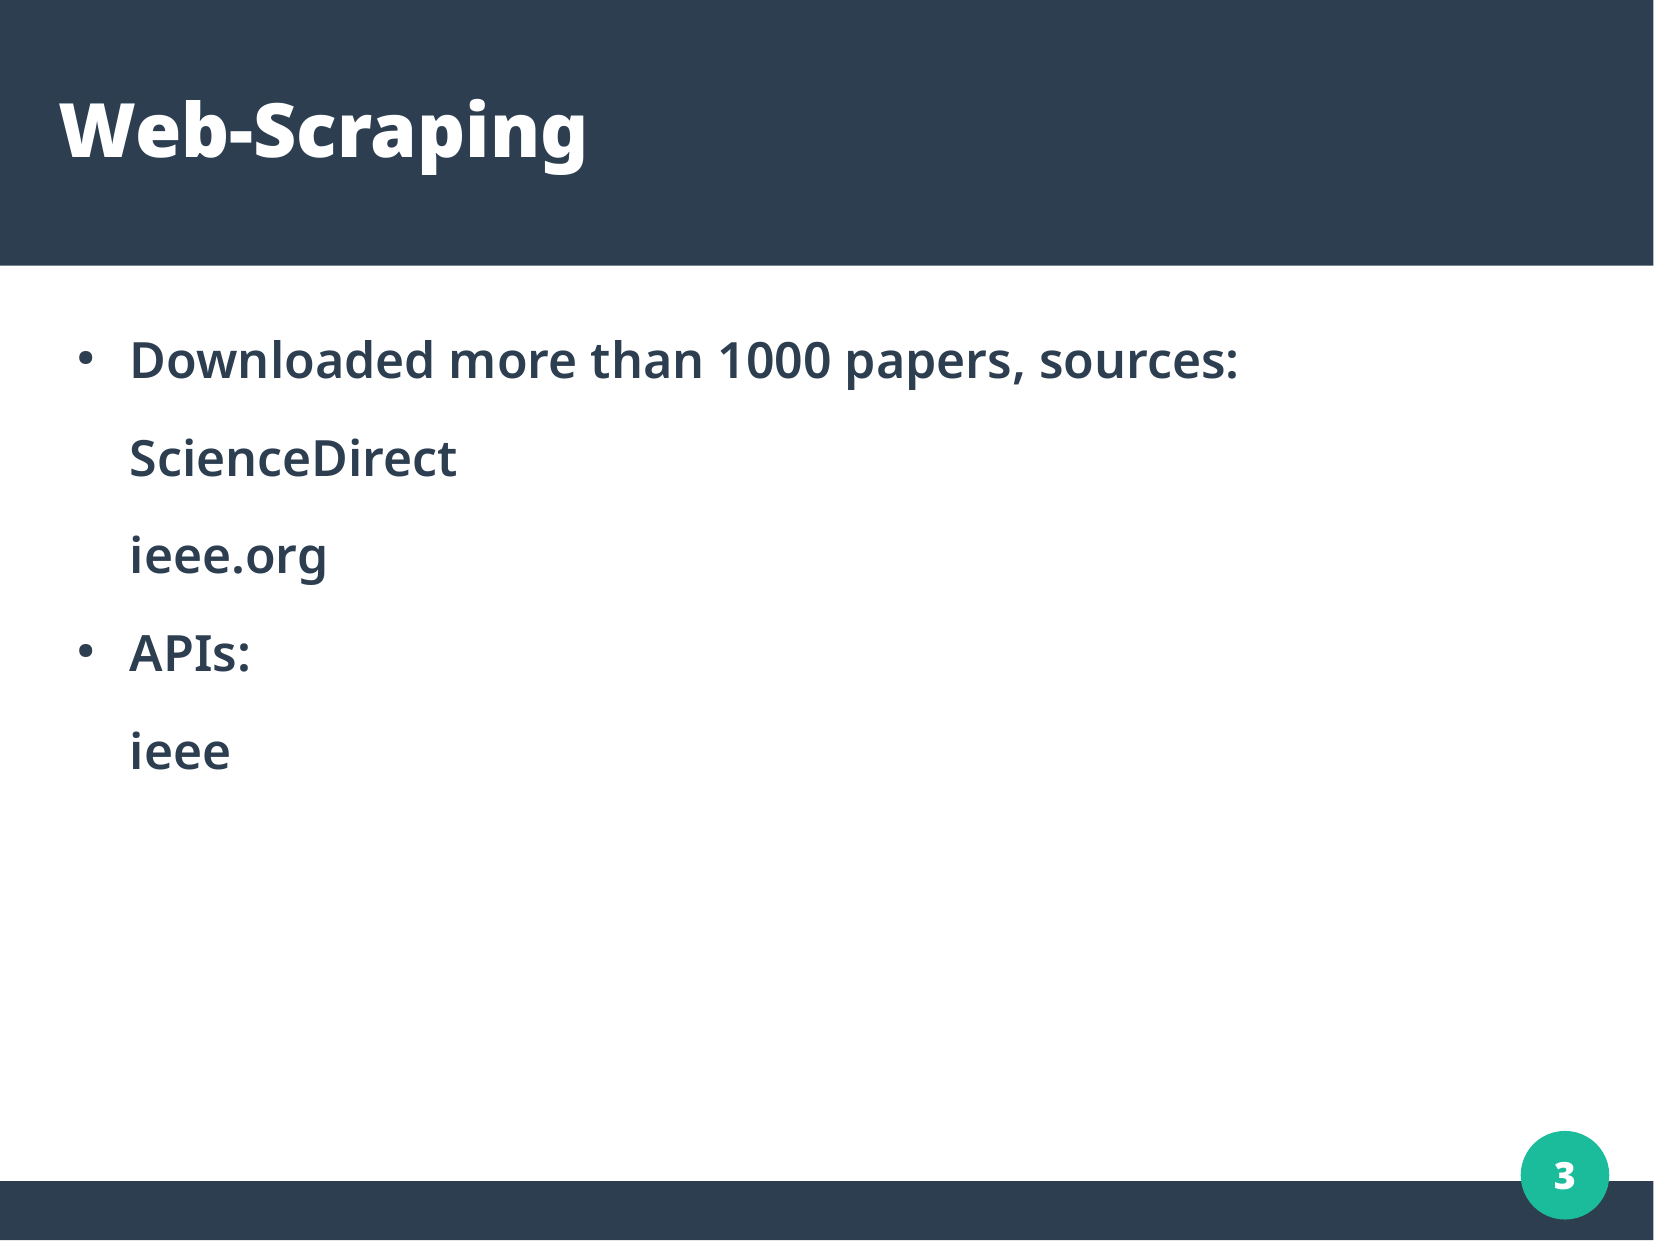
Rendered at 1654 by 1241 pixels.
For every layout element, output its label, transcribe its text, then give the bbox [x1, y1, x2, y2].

list Downloaded more than 1000 papers, sources: ScienceDirect ieee.org APIs: ieee [59, 324, 1595, 1152]
title Web-Scraping [59, 49, 1595, 207]
